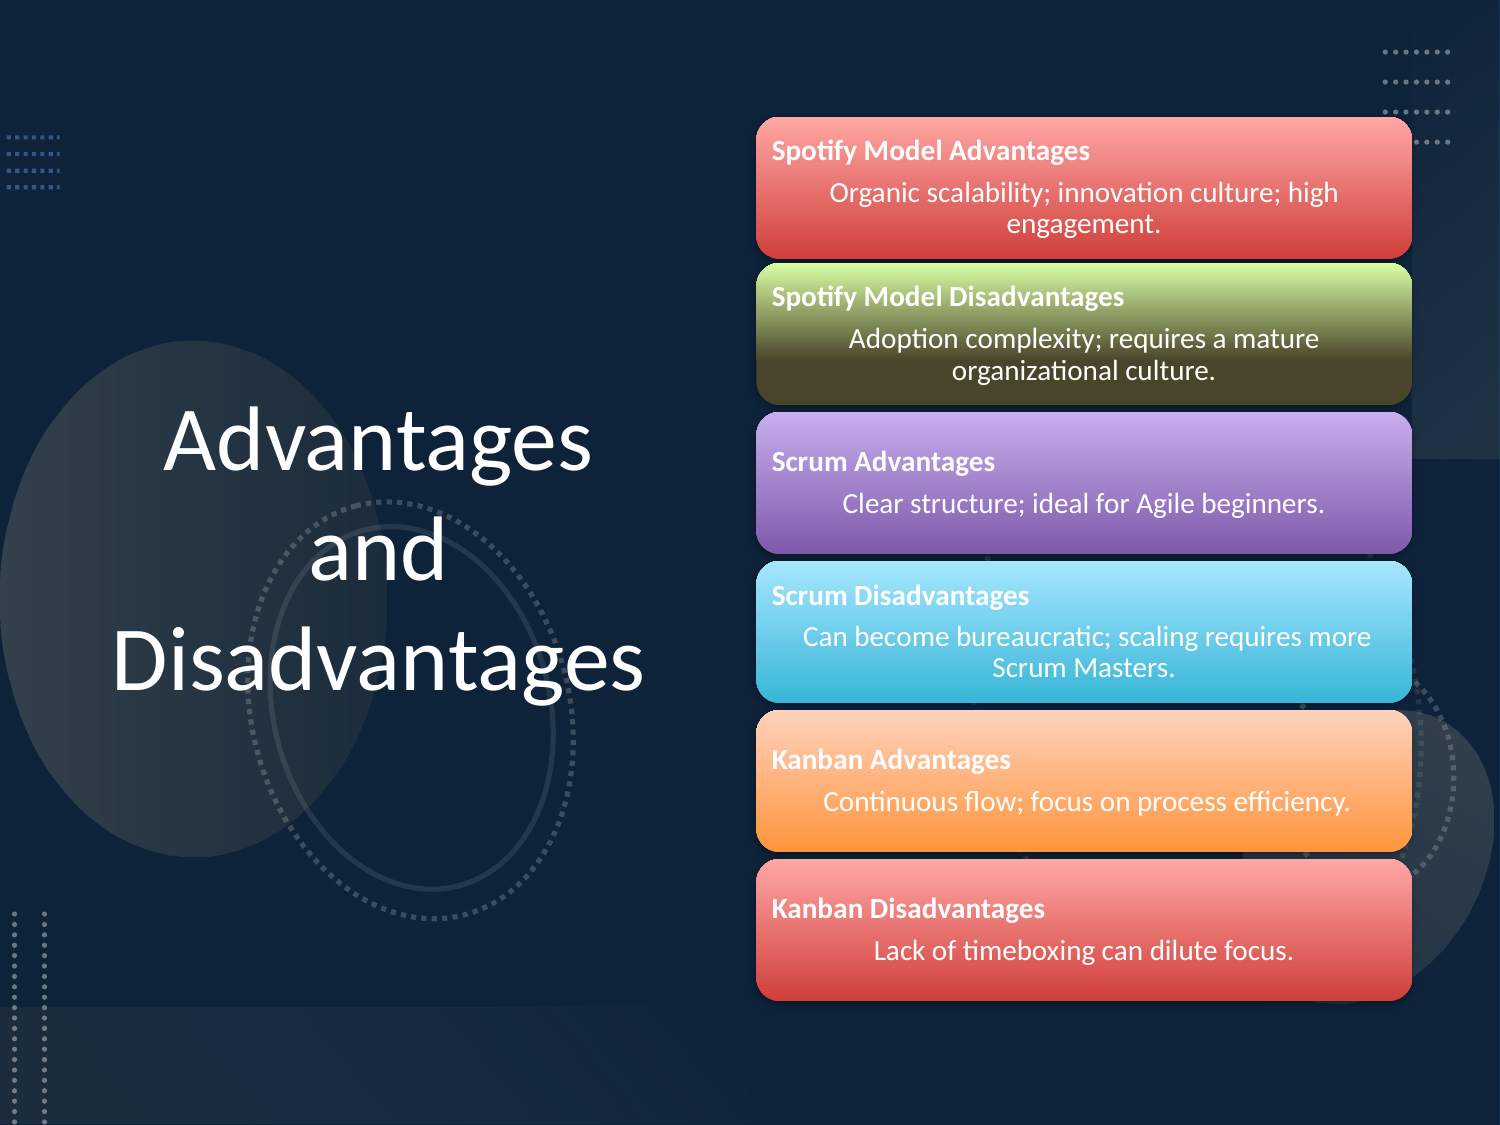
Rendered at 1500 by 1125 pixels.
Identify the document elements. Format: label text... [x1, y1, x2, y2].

text_box Scrum Disadvantages Can become bureaucratic; scaling requires more Scrum Masters. [756, 560, 1413, 704]
text_box [0, 0, 1500, 1125]
text_box Scrum Advantages Clear structure; ideal for Agile beginners. [756, 411, 1413, 555]
title Advantages and Disadvantages [77, 81, 681, 1007]
text_box Kanban Advantages Continuous flow; focus on process efficiency. [756, 709, 1413, 853]
text_box Spotify Model Disadvantages Adoption complexity; requires a mature organizational culture. [756, 262, 1413, 406]
text_box Spotify Model Advantages Organic scalability; innovation culture; high engagement. [756, 116, 1413, 260]
text_box Kanban Disadvantages Lack of timeboxing can dilute focus. [756, 858, 1413, 1002]
